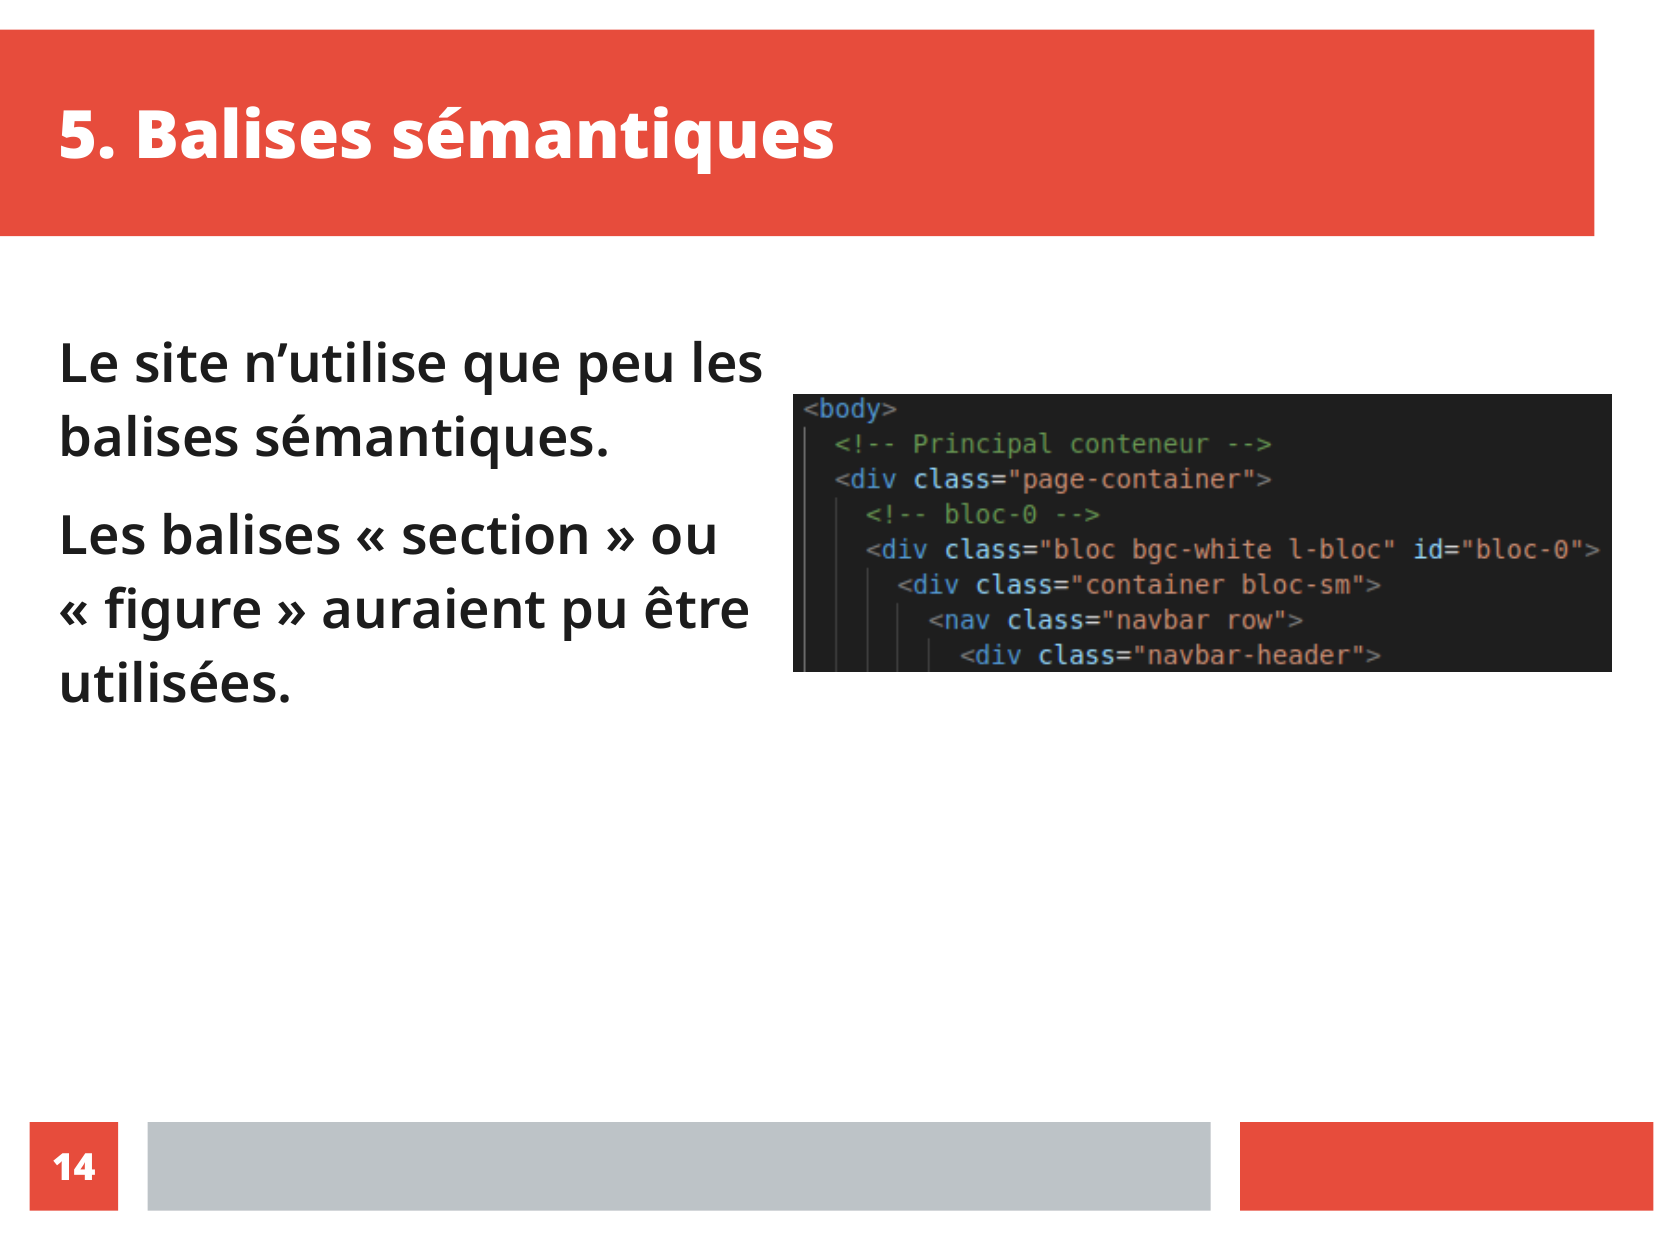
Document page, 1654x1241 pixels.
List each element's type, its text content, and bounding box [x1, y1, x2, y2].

picture [793, 394, 1612, 672]
list Le site n’utilise que peu les balises sémantiques. Les balises « section » ou « figure » auraient pu être utilisées. [59, 324, 794, 1084]
title 5. Balises sémantiques [59, 59, 1595, 207]
